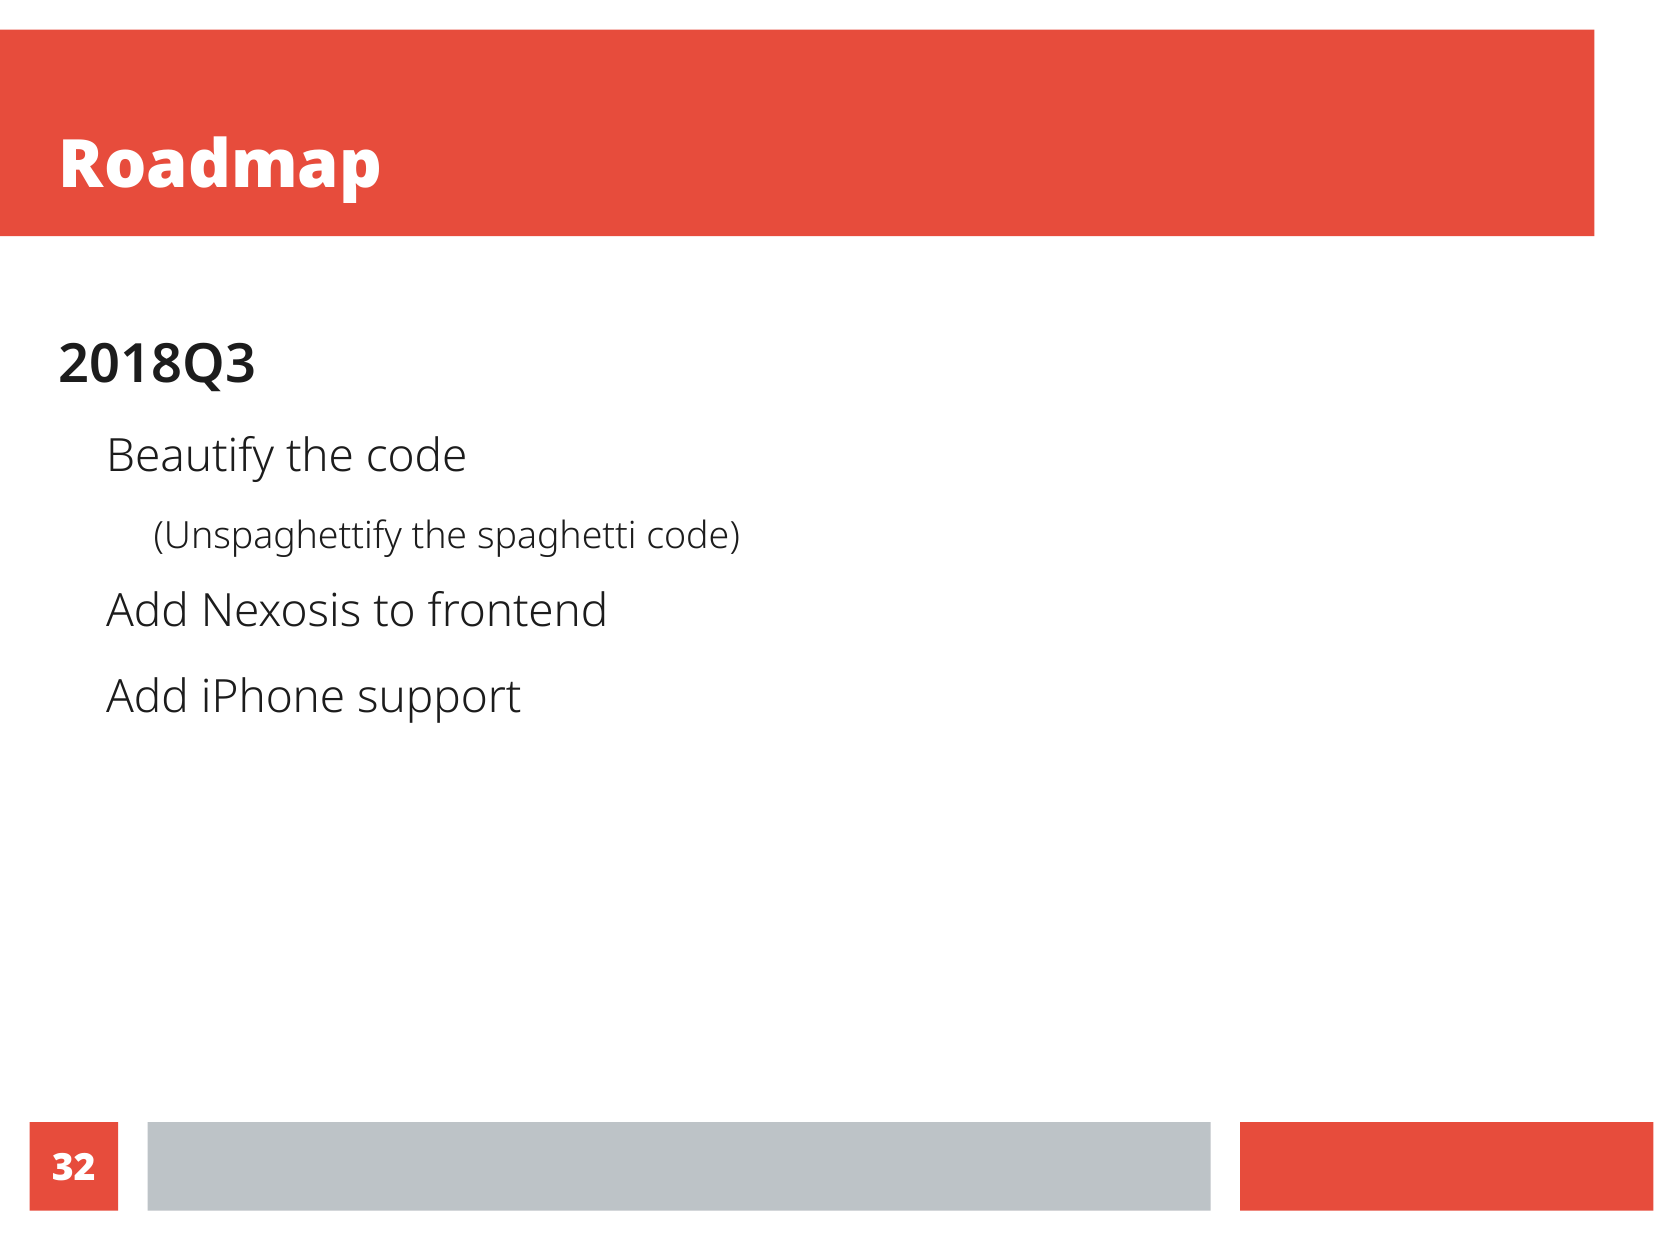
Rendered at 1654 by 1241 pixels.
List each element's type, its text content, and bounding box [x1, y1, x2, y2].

title Roadmap [59, 59, 1595, 207]
list 2018Q3 Beautify the code (Unspaghettify the spaghetti code) Add Nexosis to frontend Add iPhone support [59, 324, 1565, 1093]
